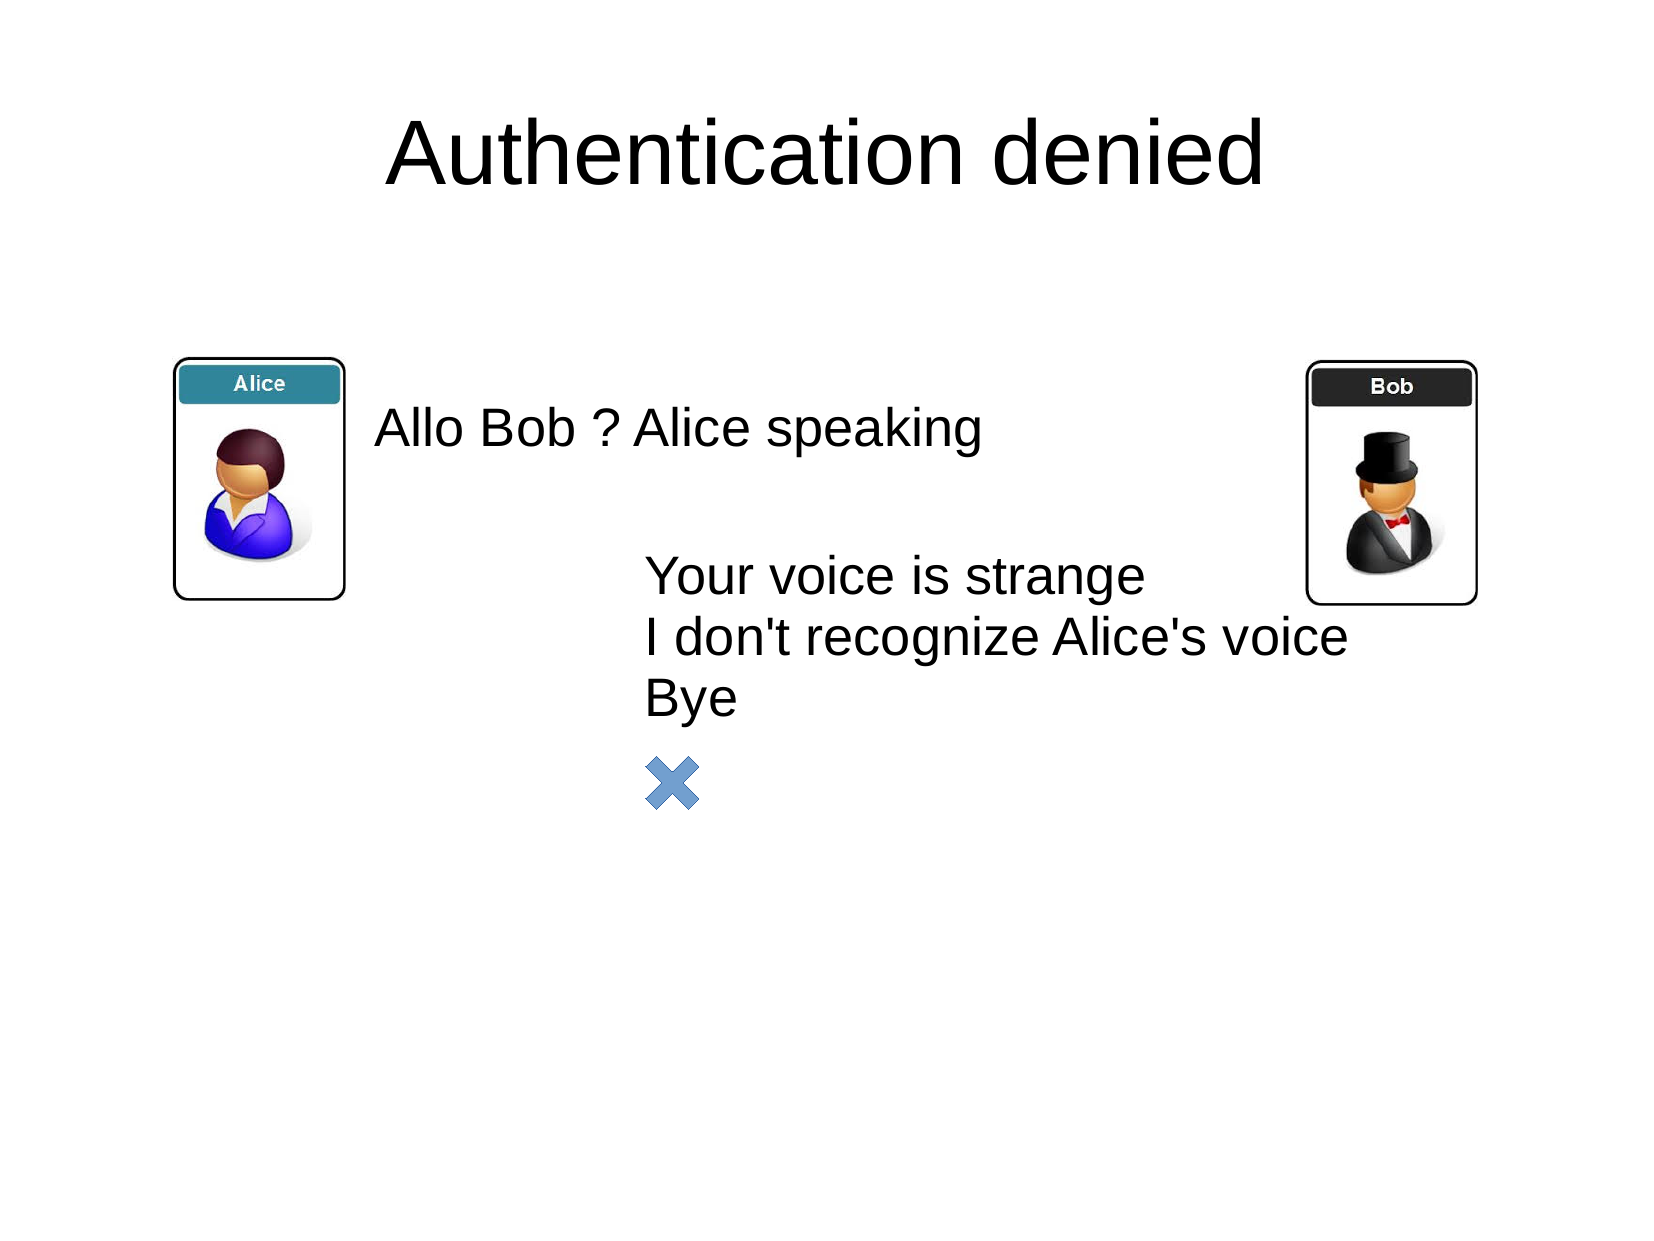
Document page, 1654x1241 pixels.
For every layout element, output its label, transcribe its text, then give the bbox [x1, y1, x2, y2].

text_box [645, 756, 699, 810]
picture [172, 356, 346, 601]
picture [1305, 359, 1478, 606]
text_box Your voice is strange I don't recognize Alice's voice Bye [630, 538, 1366, 736]
title Authentication denied [82, 49, 1571, 257]
text_box Allo Bob ? Alice speaking [360, 390, 1000, 466]
